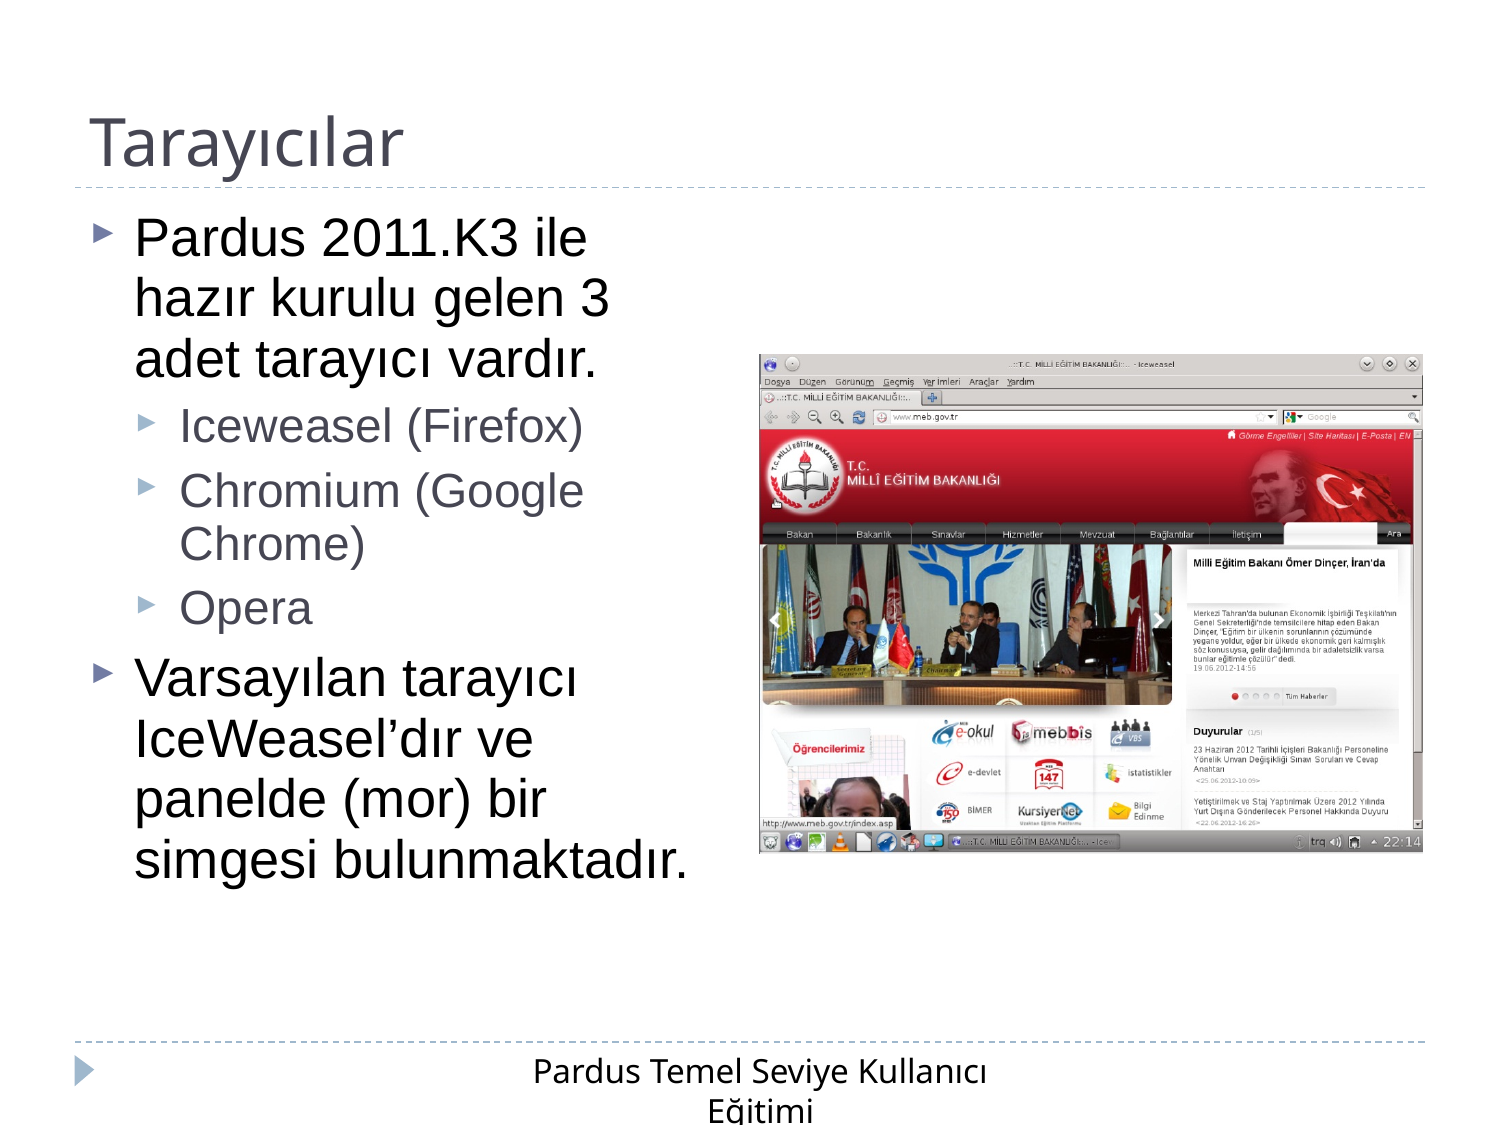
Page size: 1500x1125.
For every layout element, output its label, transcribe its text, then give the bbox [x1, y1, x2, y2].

title Tarayıcılar [75, 37, 1425, 188]
picture [759, 354, 1423, 854]
list Pardus 2011.K3 ile hazır kurulu gelen 3 adet tarayıcı vardır. Iceweasel (Firefox) Chromium (Google Chrome) Opera Varsayılan tarayıcı IceWeasel’dır ve panelde (mor) bir simgesi bulunmaktadır. [75, 200, 738, 1010]
